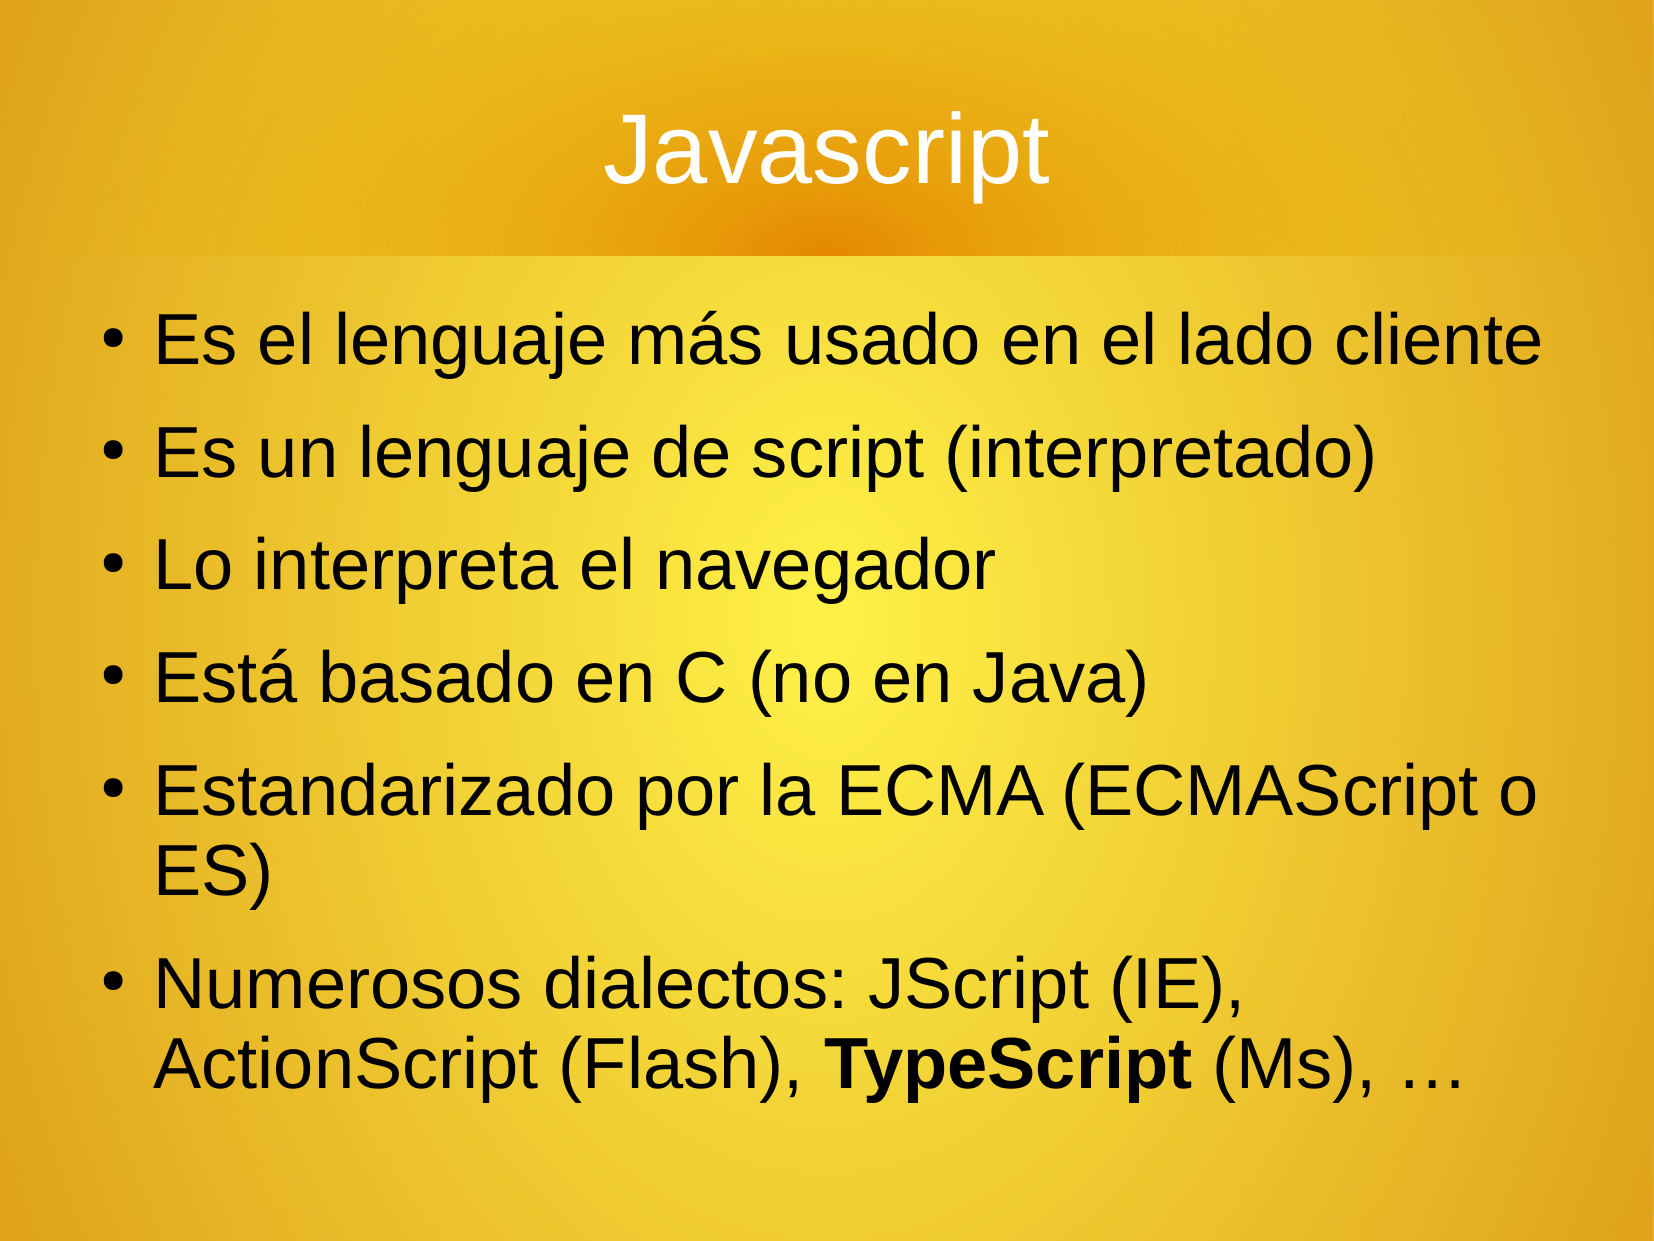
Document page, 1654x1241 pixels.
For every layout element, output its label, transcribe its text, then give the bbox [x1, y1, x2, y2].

list Es el lenguaje más usado en el lado cliente Es un lenguaje de script (interpretado) Lo interpreta el navegador Está basado en C (no en Java) Estandarizado por la ECMA (ECMAScript o ES) Numerosos dialectos: JScript (IE), ActionScript (Flash), TypeScript (Ms), … [82, 299, 1571, 1182]
title Javascript [82, 47, 1571, 252]
